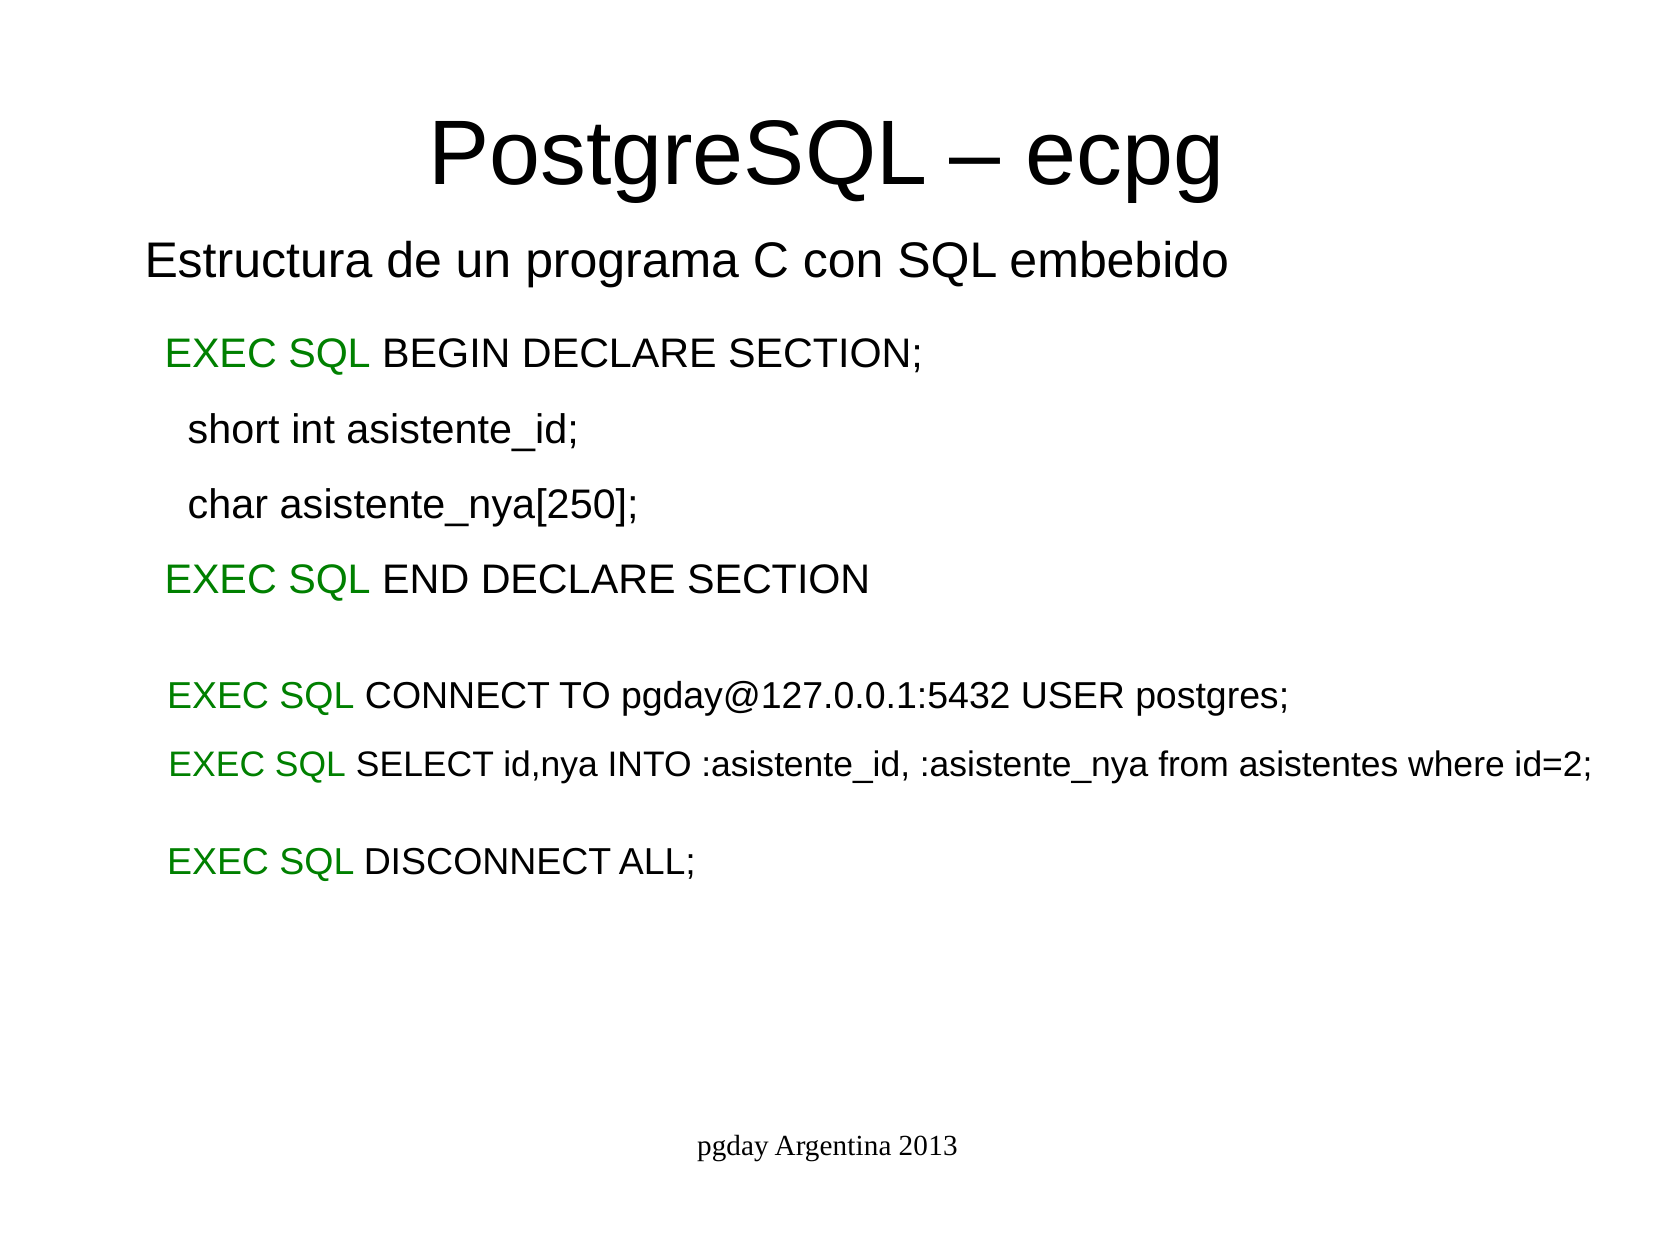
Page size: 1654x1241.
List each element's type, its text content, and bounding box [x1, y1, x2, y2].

list EXEC SQL BEGIN DECLARE SECTION; short int asistente_id; char asistente_nya[250]; EXEC SQL END DECLARE SECTION [94, 330, 969, 603]
title PostgreSQL – ecpg [82, 49, 1571, 257]
text_box Estructura de un programa C con SQL embebido [129, 224, 1441, 295]
text_box EXEC SQL SELECT id,nya INTO :asistente_id, :asistente_nya from asistentes where id=2; [153, 696, 1630, 831]
text_box EXEC SQL DISCONNECT ALL; [141, 791, 1536, 933]
text_box EXEC SQL CONNECT TO pgday@127.0.0.1:5432 USER postgres; [141, 625, 1418, 791]
